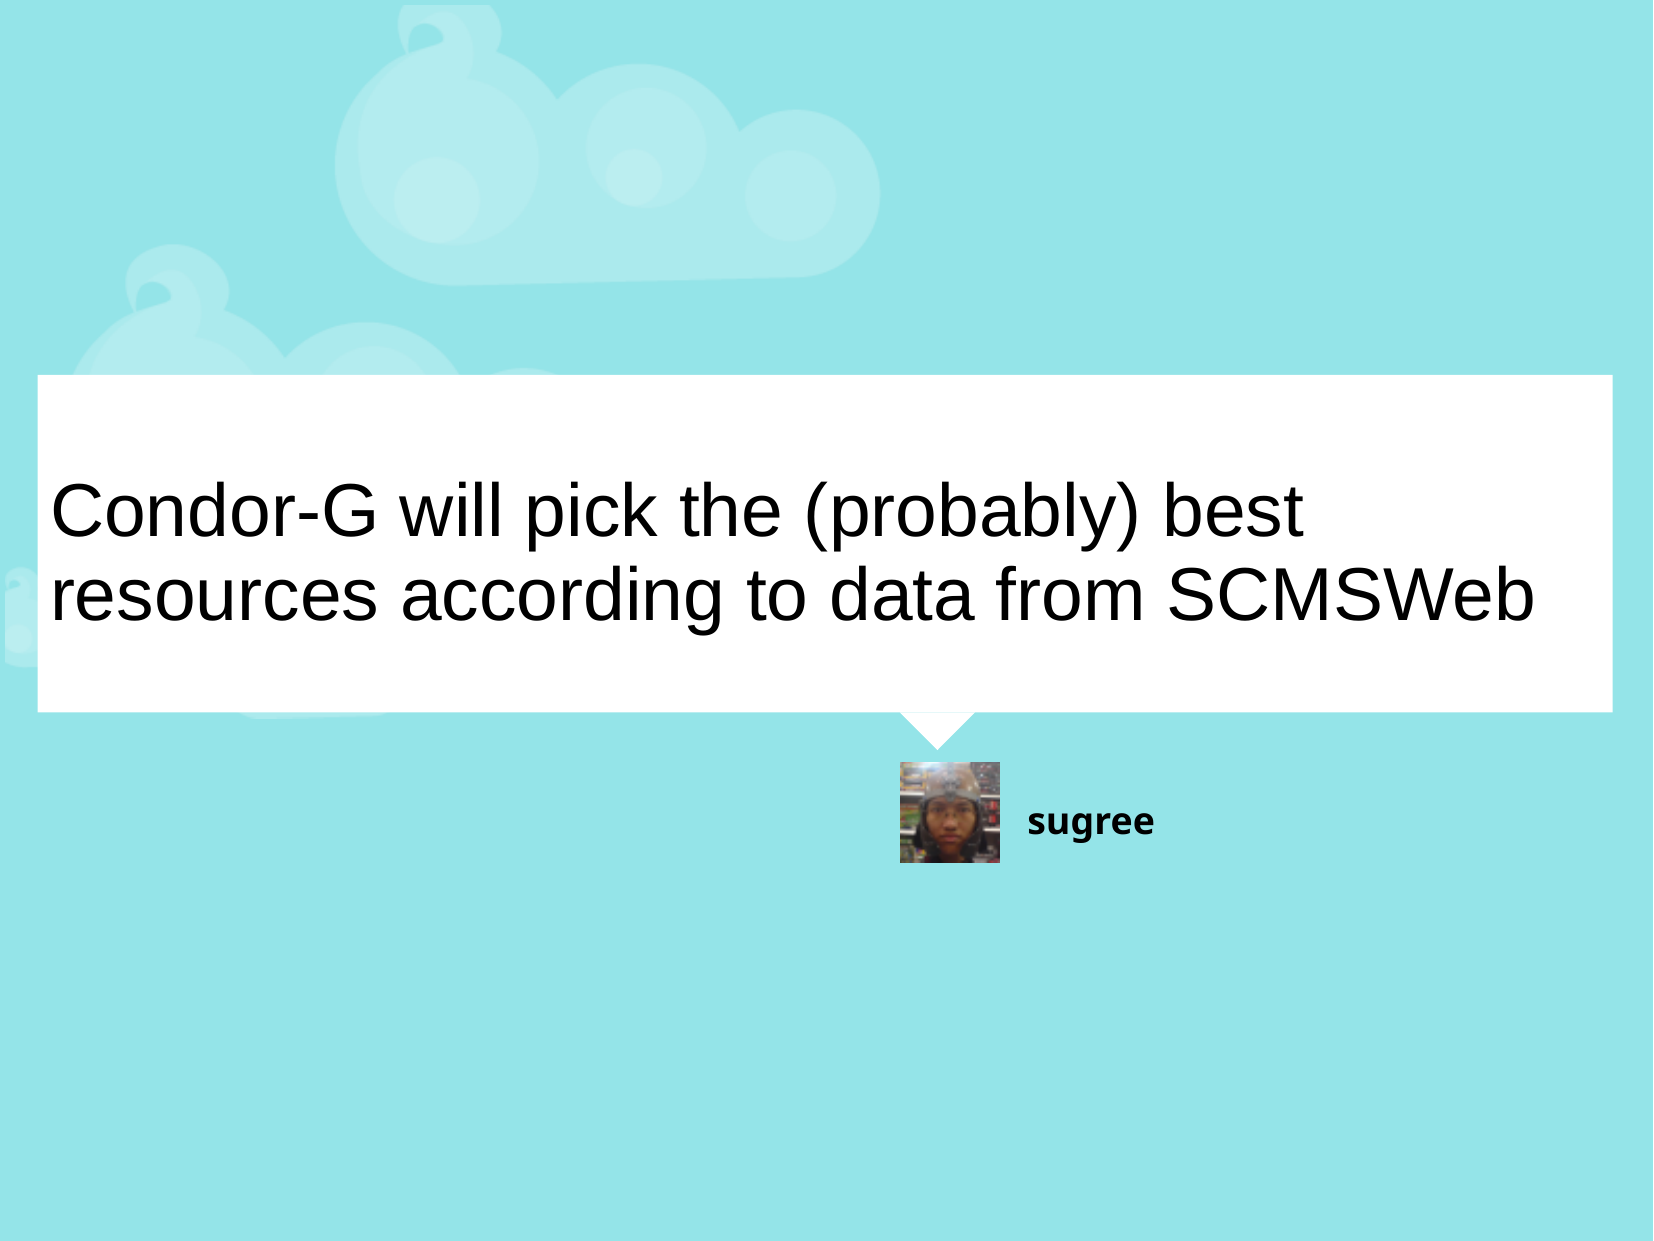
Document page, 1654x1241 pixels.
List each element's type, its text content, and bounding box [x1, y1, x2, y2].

title Condor-G will pick the (probably) best resources according to data from SCMSWeb [49, 400, 1576, 706]
picture [900, 762, 1000, 863]
picture [5, 5, 894, 719]
